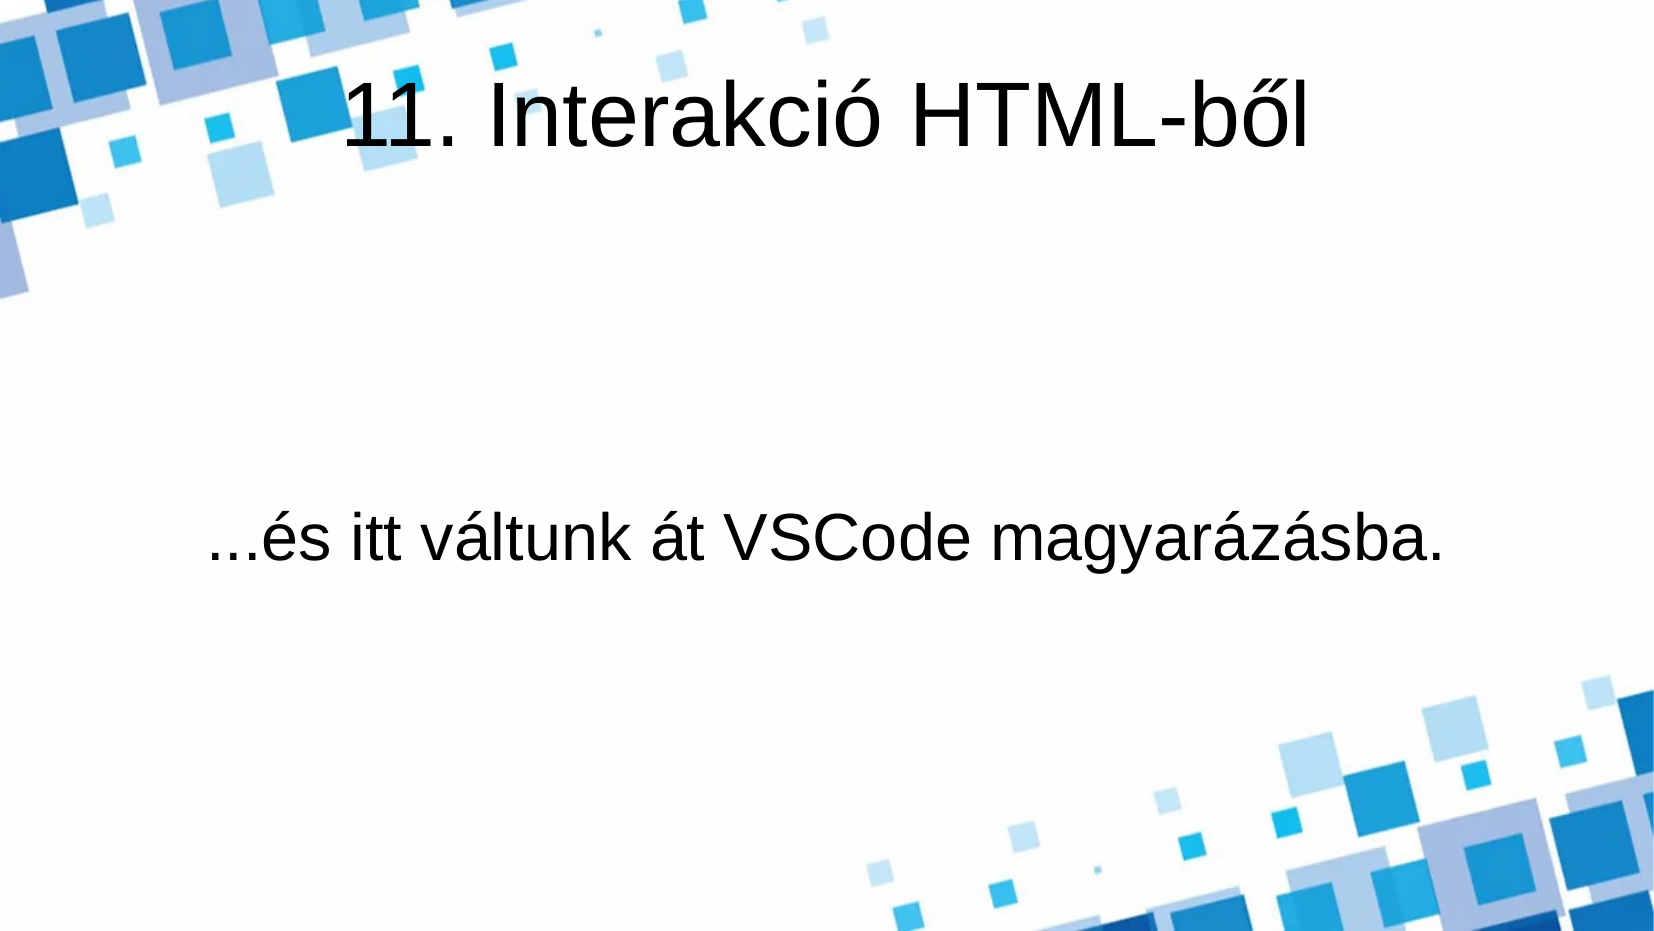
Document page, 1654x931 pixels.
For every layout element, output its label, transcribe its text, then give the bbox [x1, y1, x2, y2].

subtitle ...és itt váltunk át VSCode magyarázásba. [82, 174, 1571, 901]
picture [0, 0, 1654, 931]
title 11. Interakció HTML-ből [82, 37, 1571, 174]
